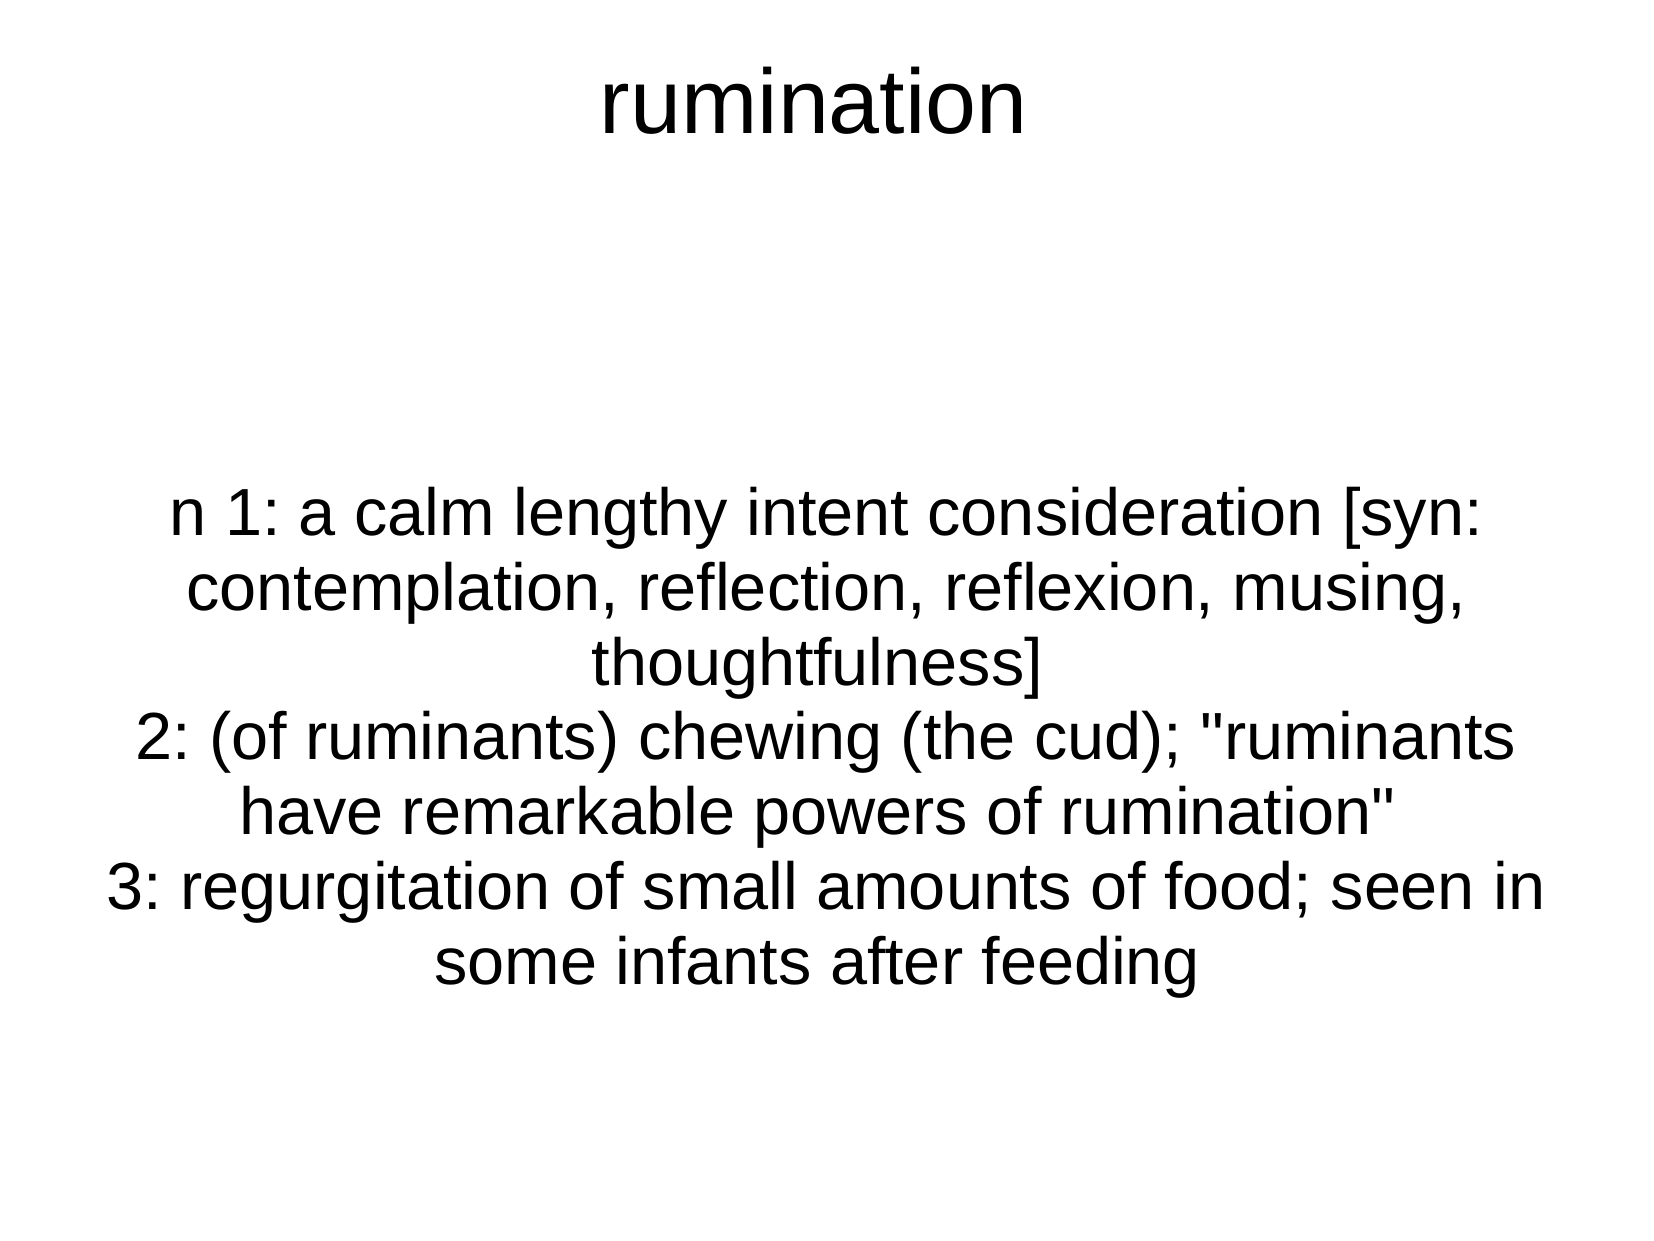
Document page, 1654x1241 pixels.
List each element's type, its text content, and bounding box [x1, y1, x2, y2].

title rumination [82, 50, 1571, 256]
subtitle n 1: a calm lengthy intent consideration [syn: contemplation, reflection, reflexion, musing, thoughtfulness] 2: (of ruminants) chewing (the cud); "ruminants have remarkable powers of rumination" 3: regurgitation of small amounts of food; seen in some infants after feeding [82, 297, 1571, 1102]
